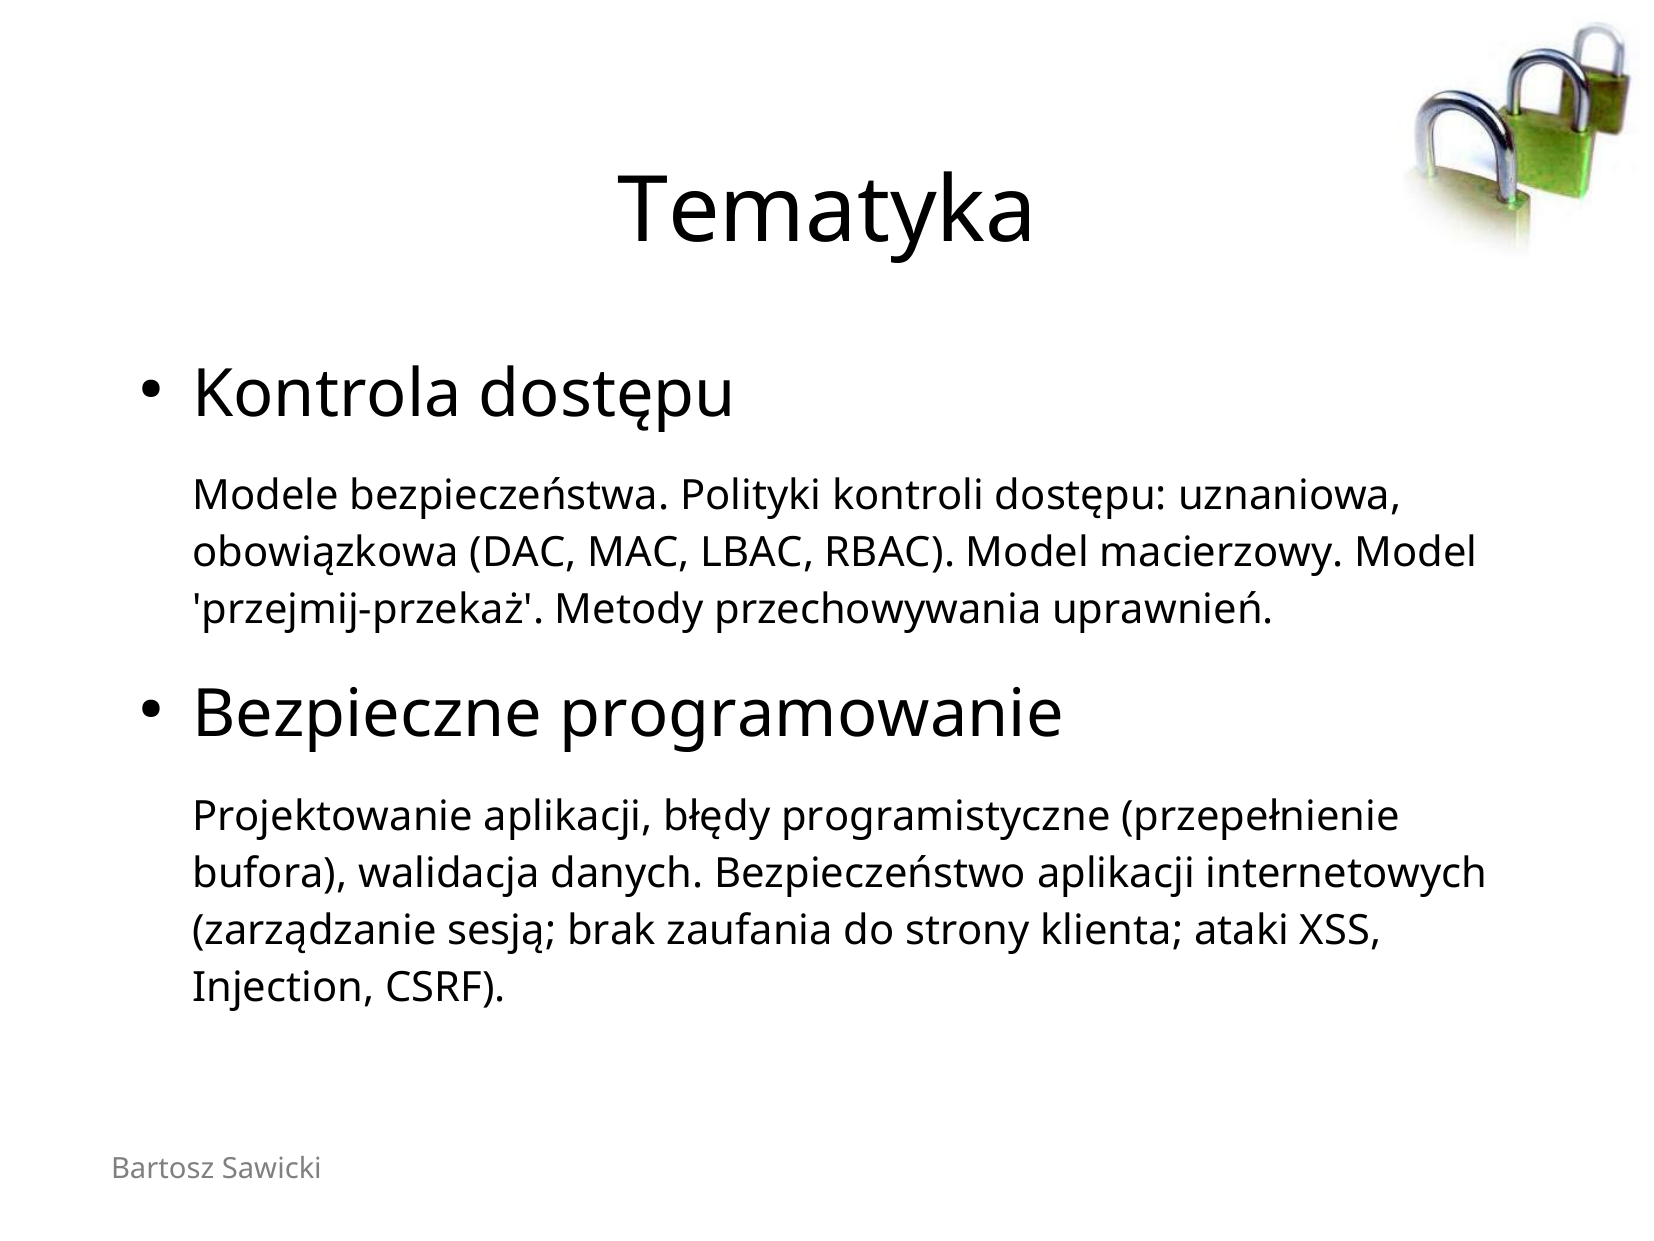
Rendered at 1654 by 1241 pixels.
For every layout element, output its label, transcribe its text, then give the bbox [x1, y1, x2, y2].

list Kontrola dostępu Modele bezpieczeństwa. Polityki kontroli dostępu: uznaniowa, obowiązkowa (DAC, MAC, LBAC, RBAC). Model macierzowy. Model 'przejmij-przekaż'. Metody przechowywania uprawnień. Bezpieczne programowanie Projektowanie aplikacji, błędy programistyczne (przepełnienie bufora), walidacja danych. Bezpieczeństwo aplikacji internetowych (zarządzanie sesją; brak zaufania do strony klienta; ataki XSS, Injection, CSRF). [121, 344, 1534, 1065]
title Tematyka [121, 102, 1534, 310]
picture [1385, 14, 1640, 266]
